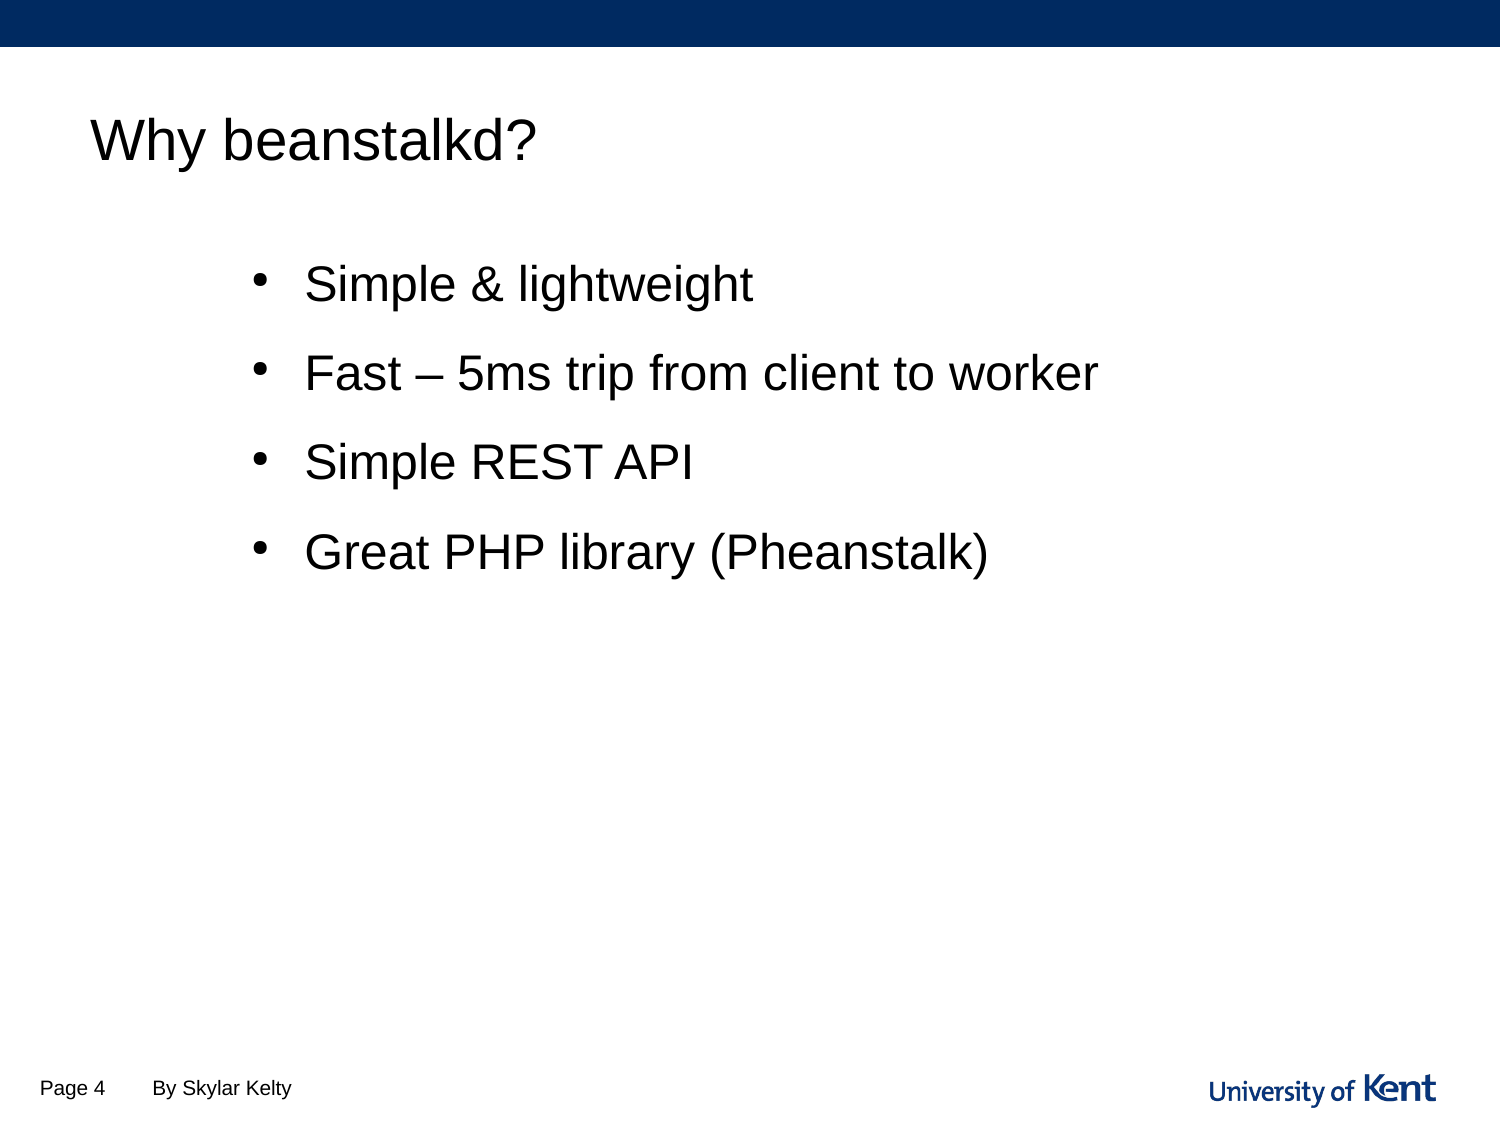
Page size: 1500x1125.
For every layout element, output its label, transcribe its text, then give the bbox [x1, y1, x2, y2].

list Simple & lightweight Fast – 5ms trip from client to worker Simple REST API Great PHP library (Pheanstalk) [218, 243, 1365, 1047]
title Why beanstalkd? [75, 90, 1436, 185]
footer By Skylar Kelty [137, 1067, 1132, 1112]
slide_number Page <number> [24, 1064, 180, 1111]
picture [1210, 1074, 1436, 1108]
